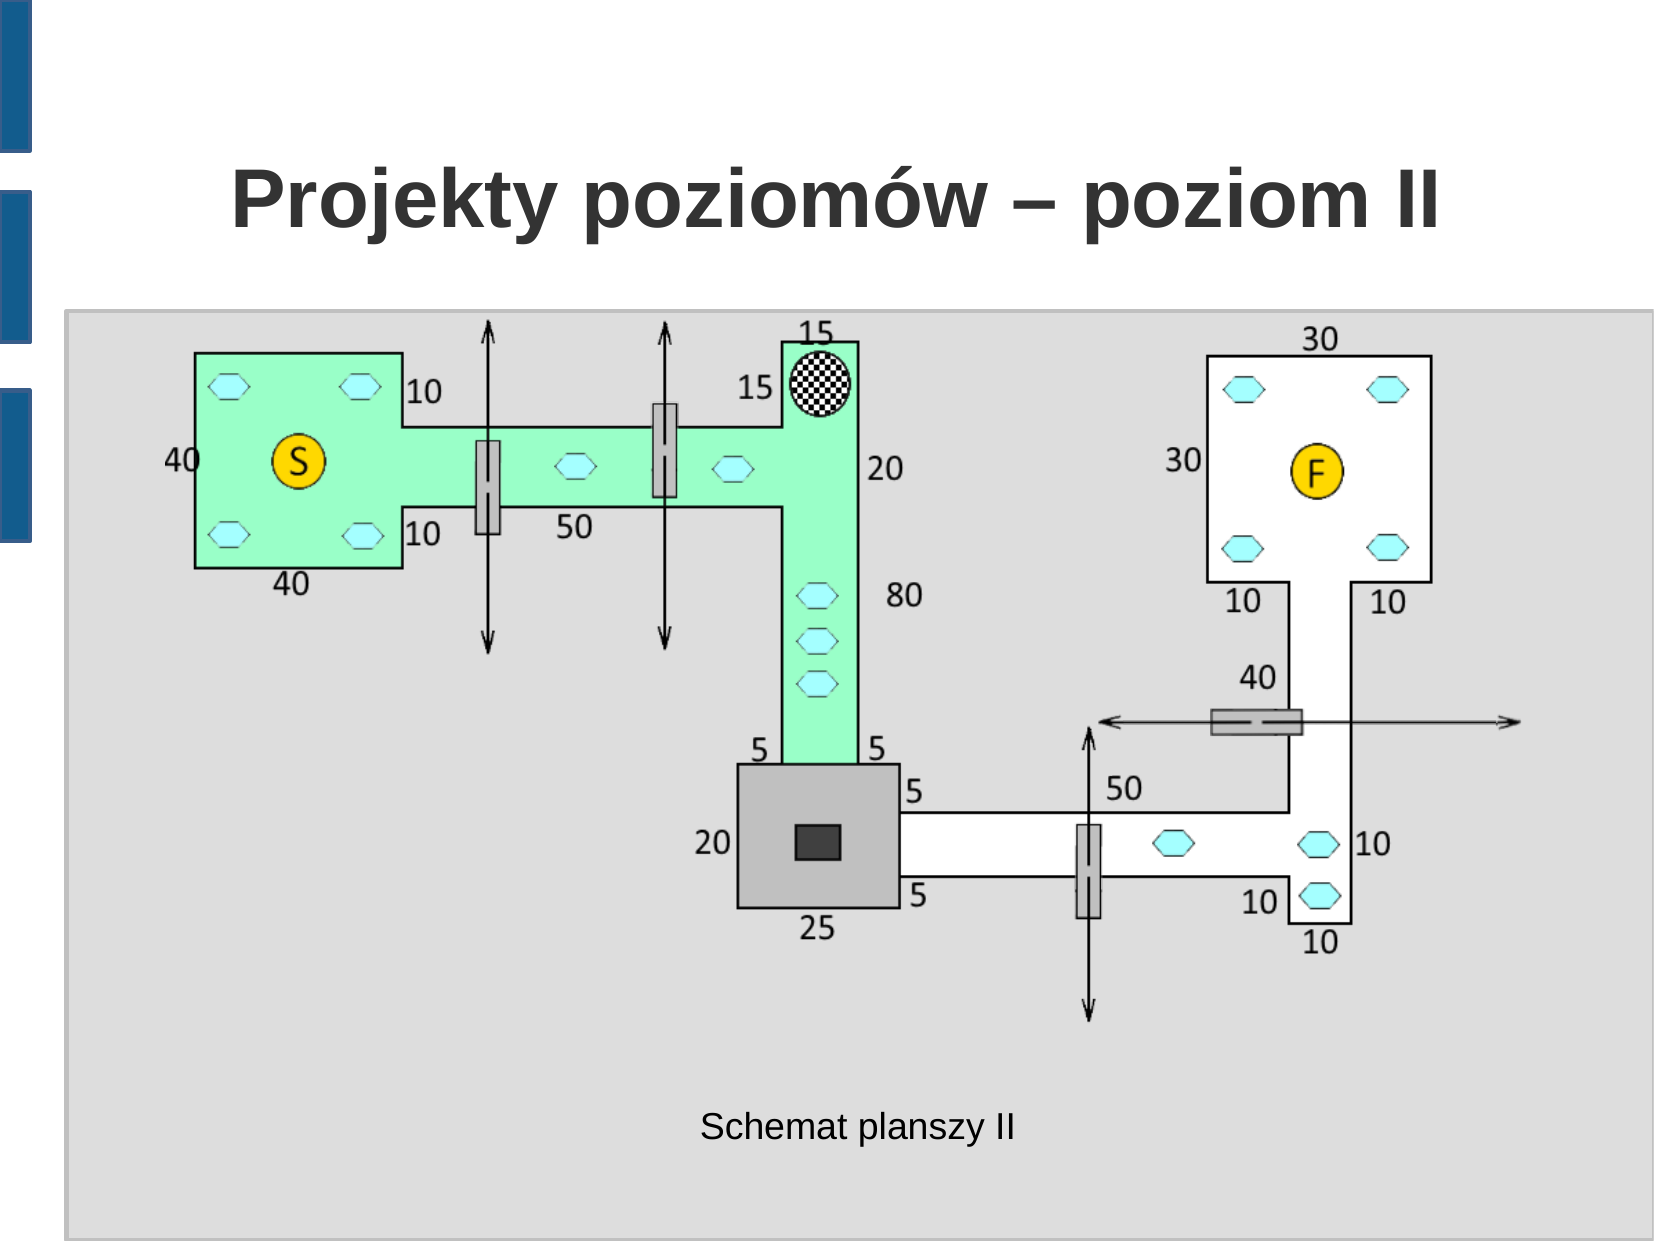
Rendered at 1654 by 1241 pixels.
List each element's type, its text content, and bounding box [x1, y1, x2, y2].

title Projekty poziomów – poziom II [121, 91, 1534, 299]
text_box Schemat planszy II [685, 1098, 1063, 1156]
picture [165, 318, 1546, 1029]
